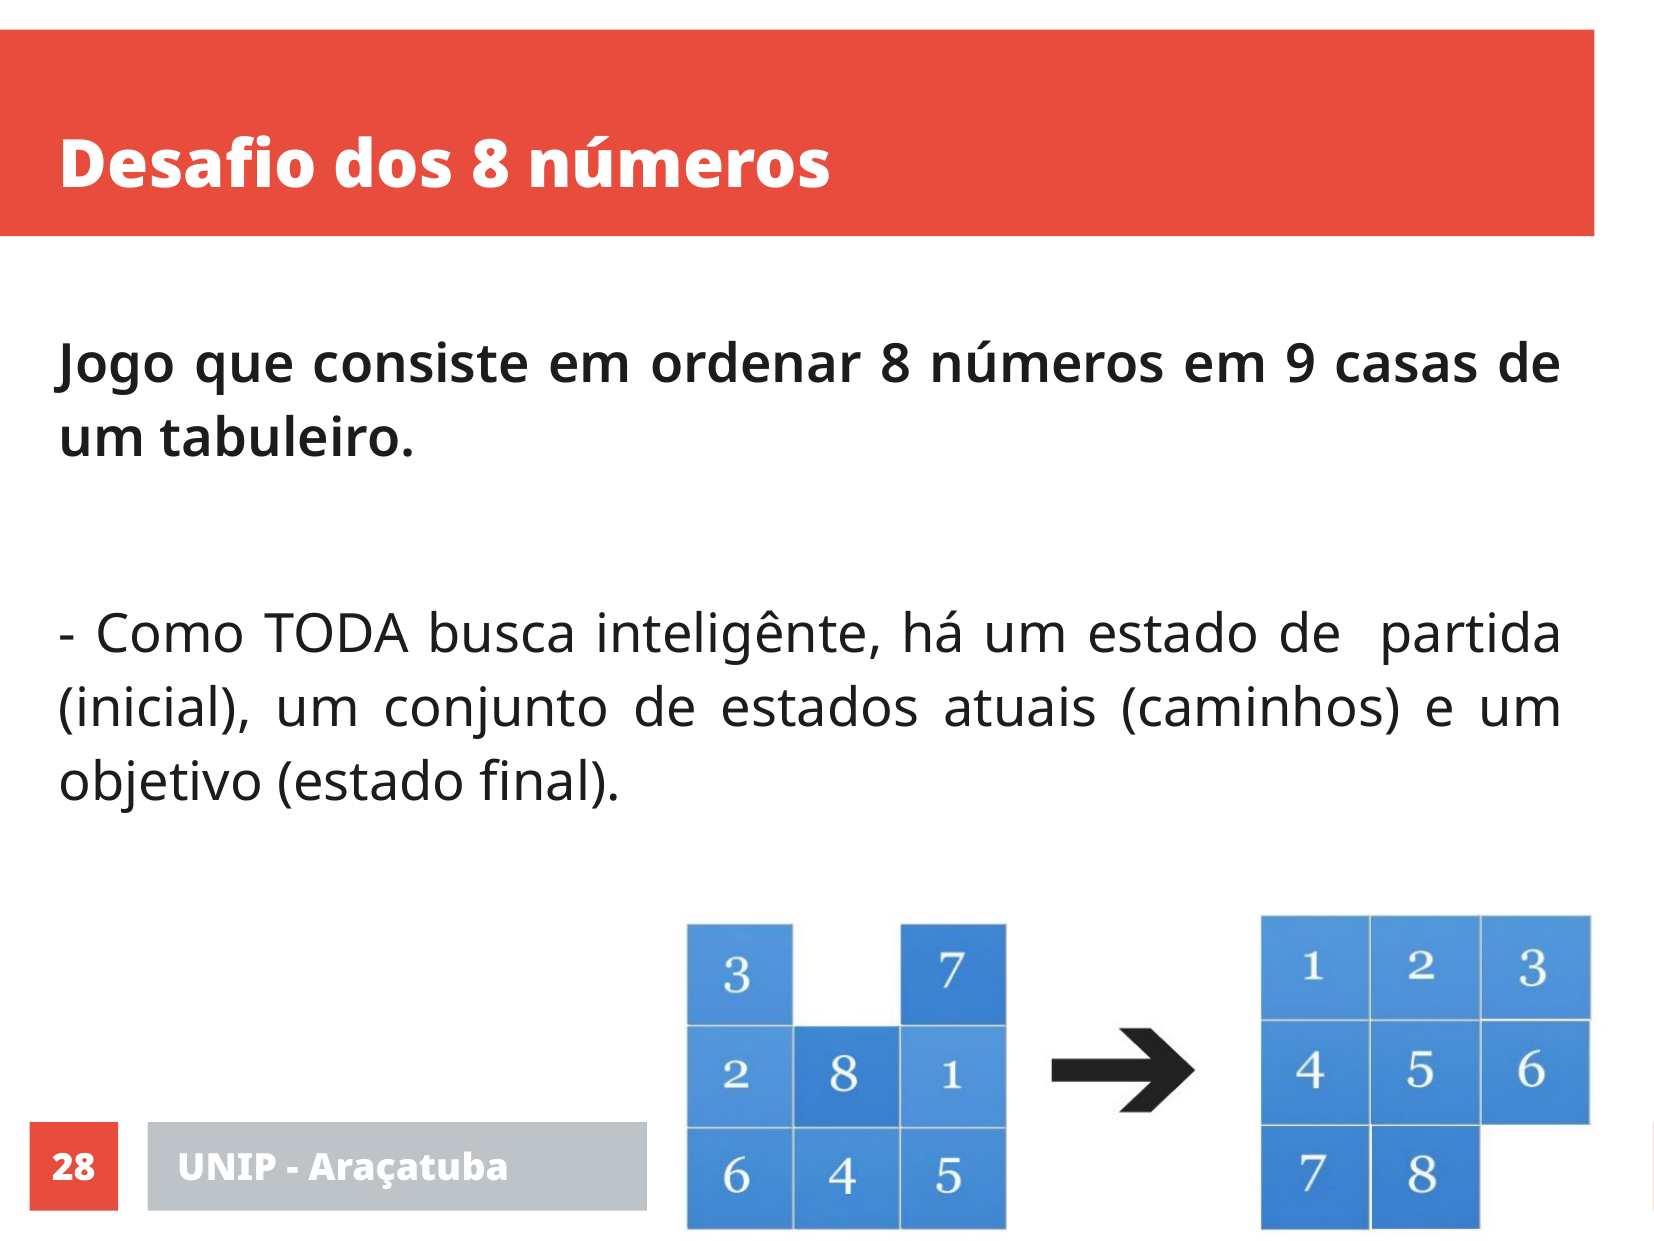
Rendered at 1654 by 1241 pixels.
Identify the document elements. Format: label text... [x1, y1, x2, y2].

list Jogo que consiste em ordenar 8 números em 9 casas de um tabuleiro. - Como TODA busca inteligênte, há um estado de partida (inicial), um conjunto de estados atuais (caminhos) e um objetivo (estado final). [59, 324, 1565, 1093]
picture [647, 862, 1654, 1241]
title Desafio dos 8 números [59, 59, 1595, 207]
